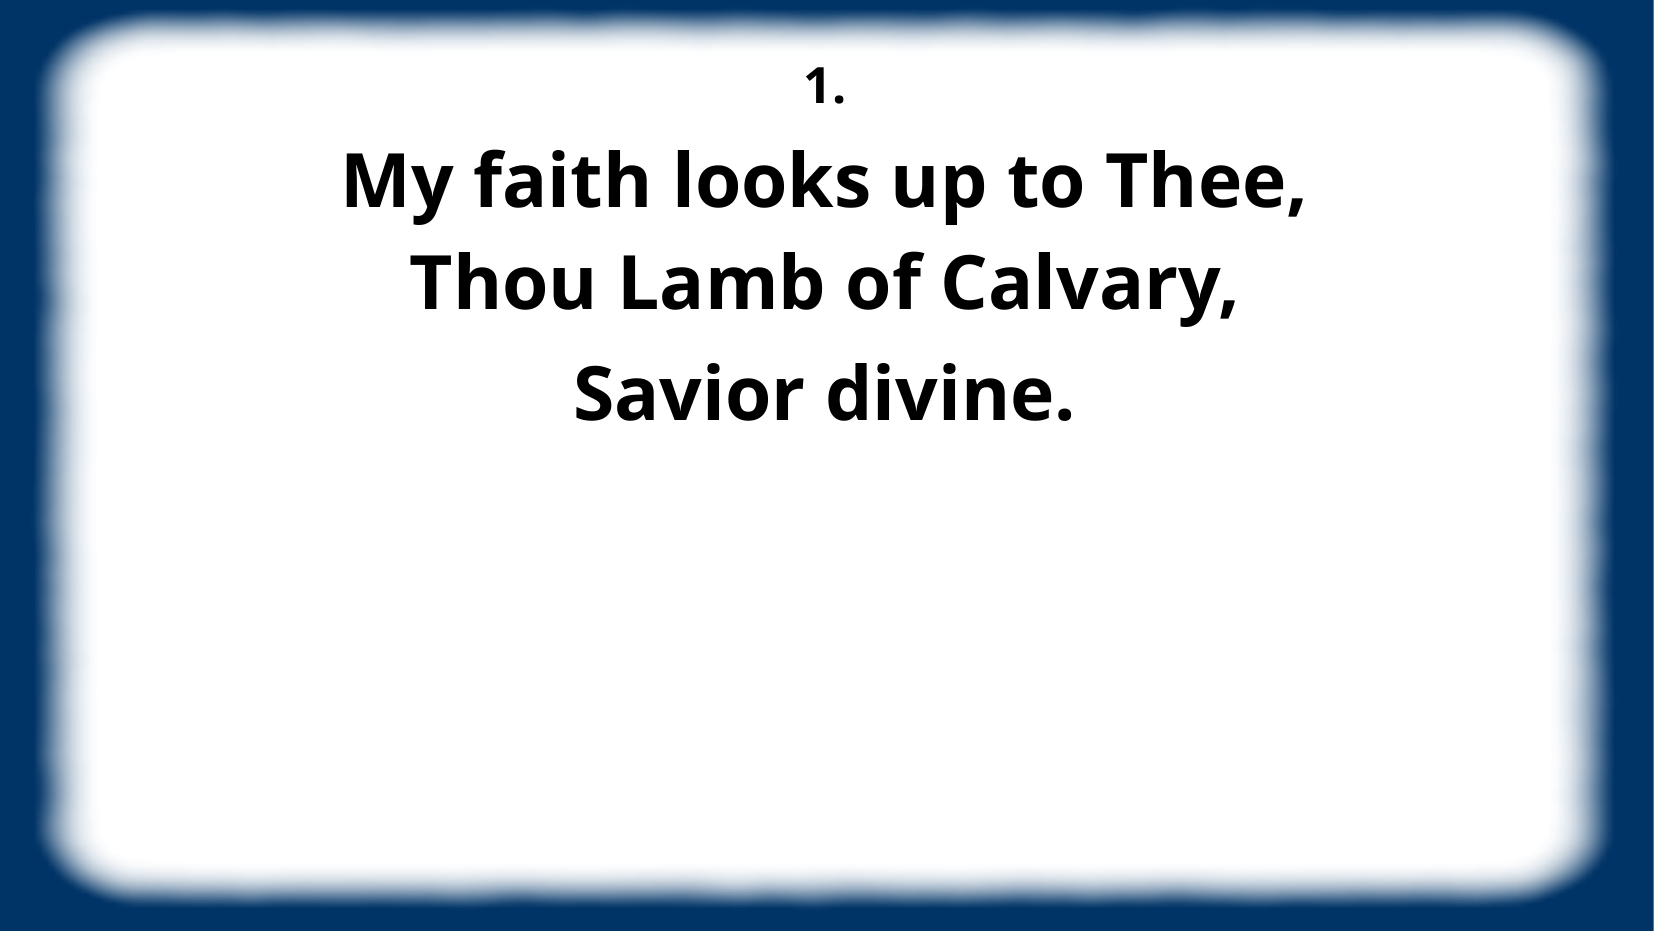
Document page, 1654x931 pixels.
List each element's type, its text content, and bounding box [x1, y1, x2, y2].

text_box 1. My faith looks up to Thee, Thou Lamb of Calvary, Savior divine. [75, 42, 1576, 441]
picture [0, 0, 1654, 931]
